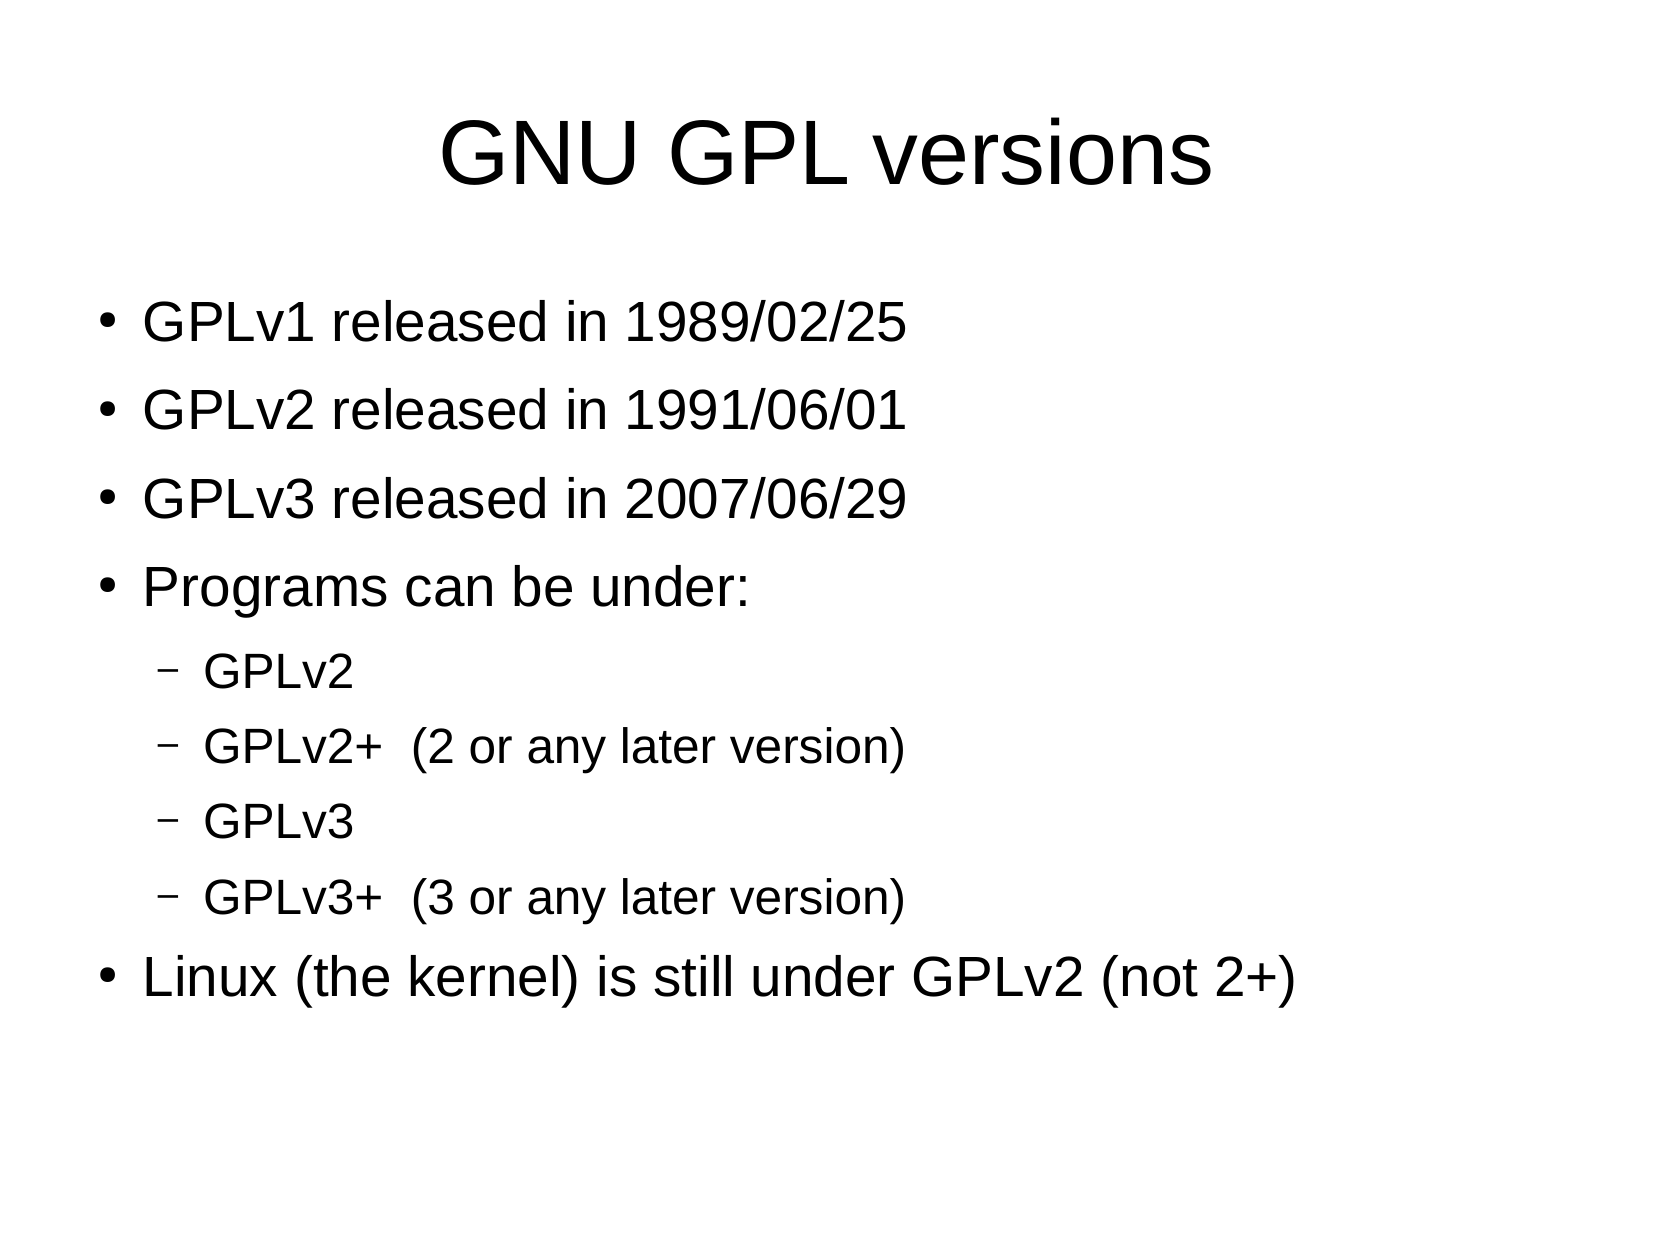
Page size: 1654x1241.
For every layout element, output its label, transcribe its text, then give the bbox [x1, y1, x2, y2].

title GNU GPL versions [82, 49, 1571, 257]
list GPLv1 released in 1989/02/25 GPLv2 released in 1991/06/01 GPLv3 released in 2007/06/29 Programs can be under: GPLv2 GPLv2+ (2 or any later version) GPLv3 GPLv3+ (3 or any later version) Linux (the kernel) is still under GPLv2 (not 2+) [82, 290, 1571, 1010]
